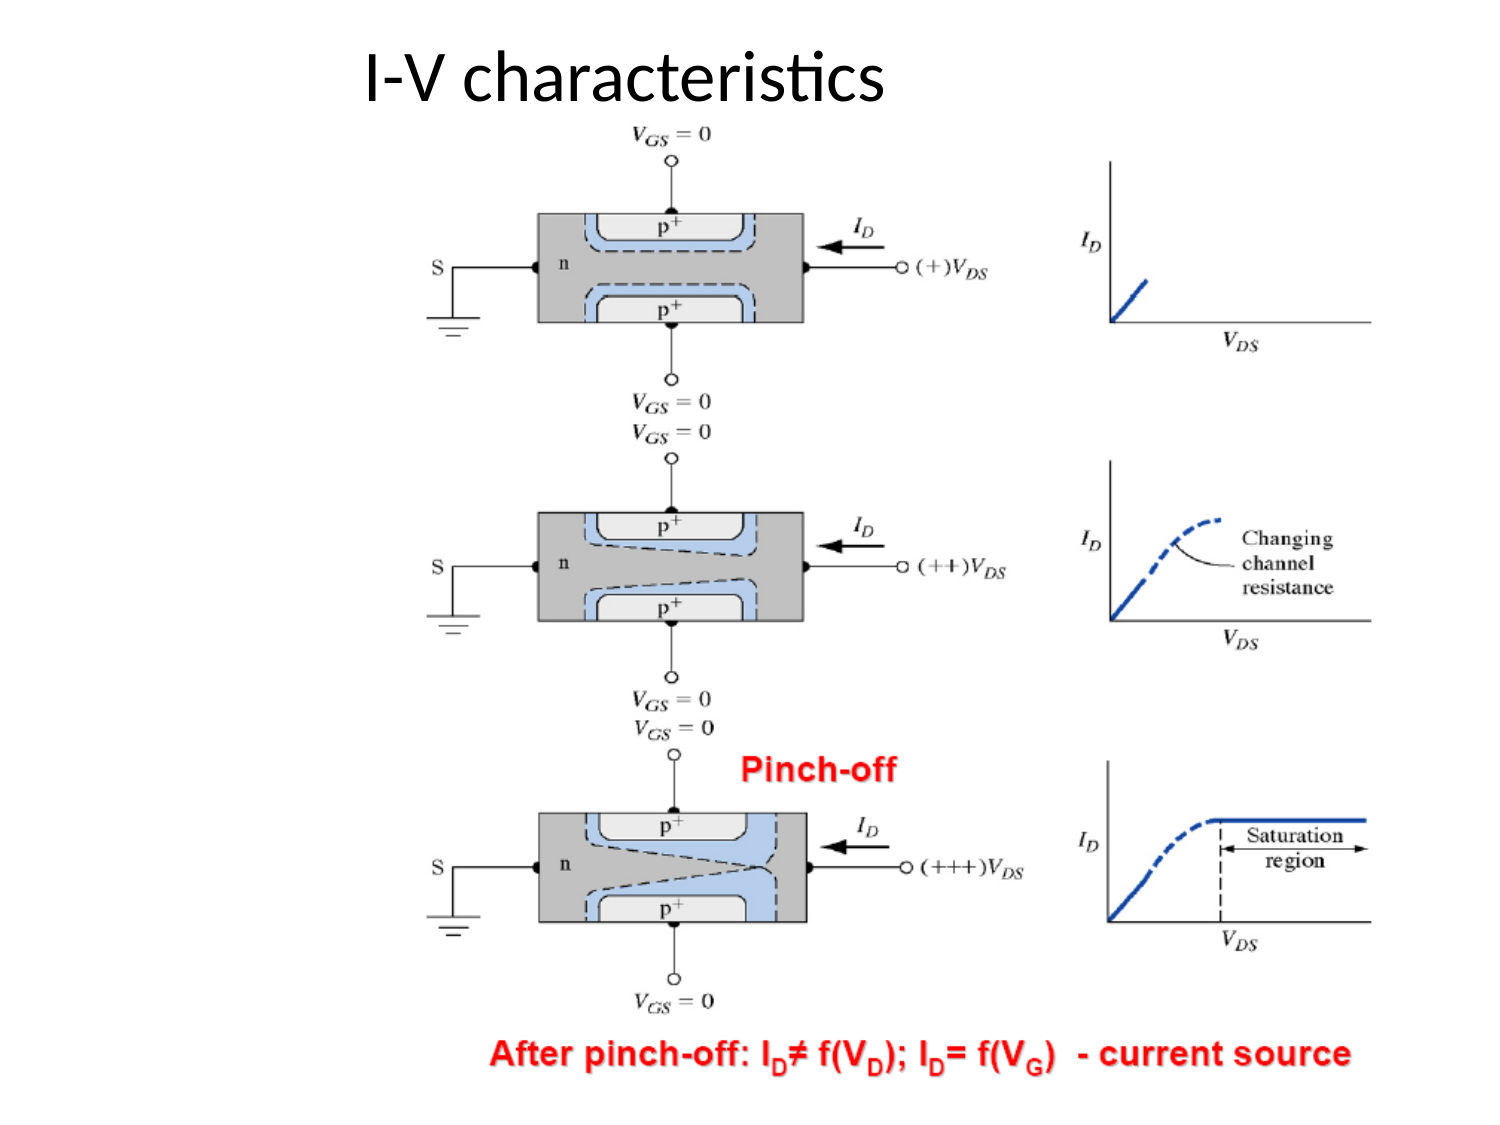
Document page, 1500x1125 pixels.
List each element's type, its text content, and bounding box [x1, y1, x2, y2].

title I-V characteristics [75, 20, 1175, 125]
picture [412, 124, 1382, 1094]
